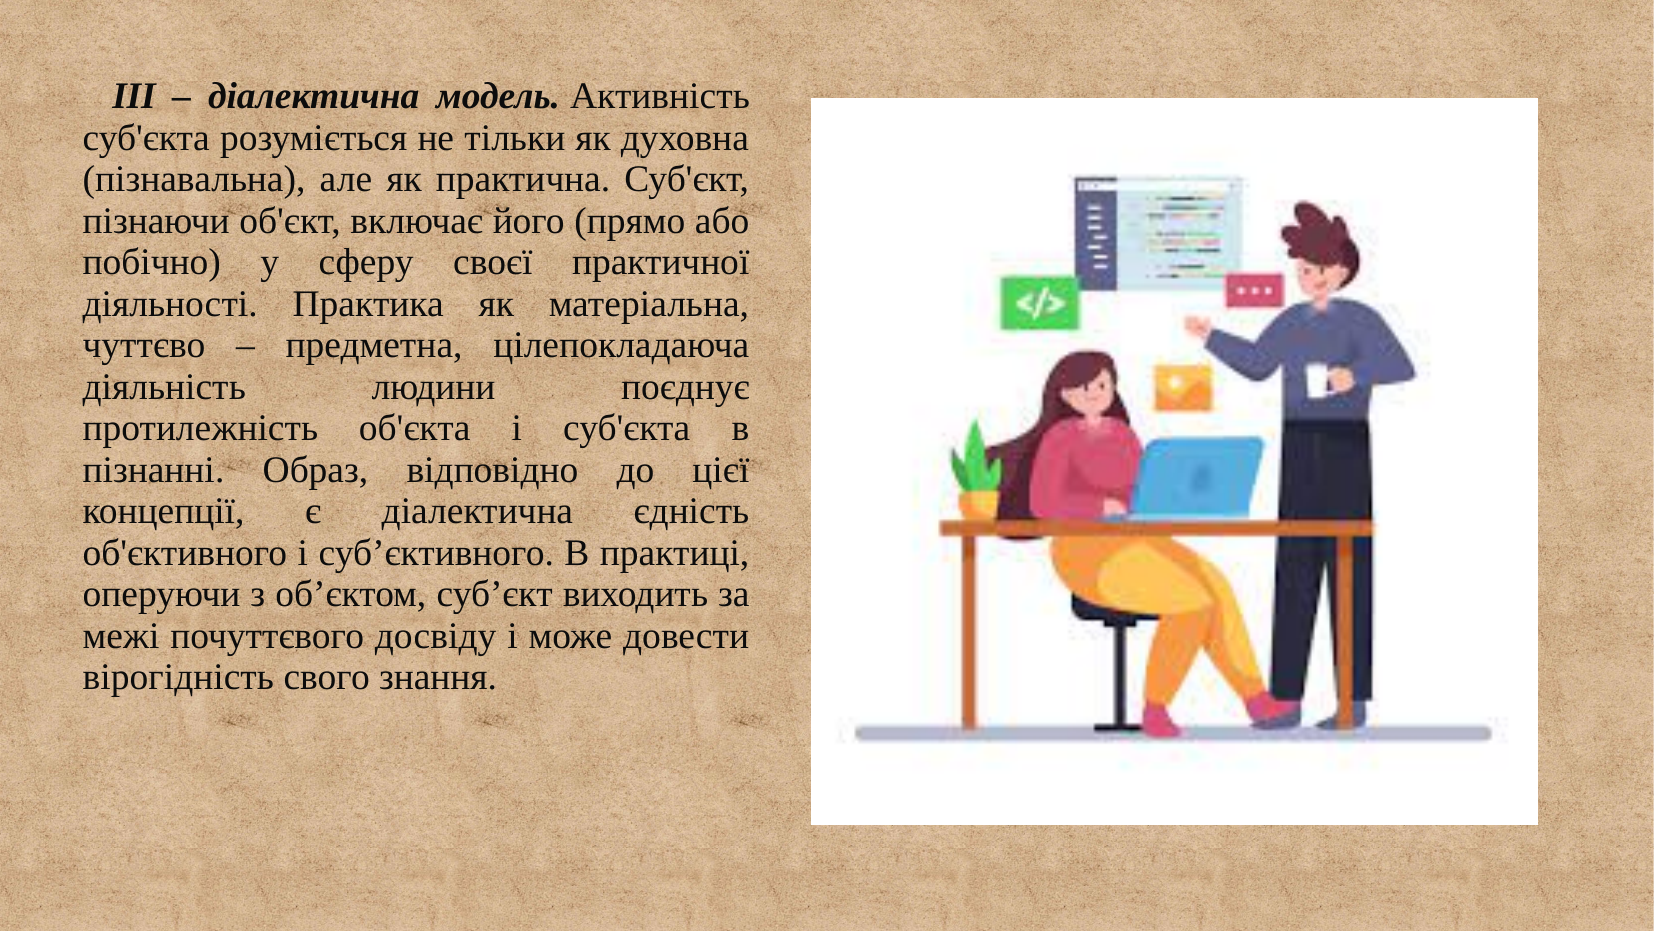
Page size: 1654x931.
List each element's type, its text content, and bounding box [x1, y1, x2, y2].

picture [0, 0, 1654, 931]
list III – діалектична модель. Активність суб'єкта розуміється не тільки як духовна (пізнавальна), але як практична. Суб'єкт, пізнаючи об'єкт, включає його (прямо або побічно) у сферу своєї практичної діяльності. Практика як матеріальна, чуттєво – предметна, цілепокладаюча діяльність людини поєднує протилежність об'єкта і суб'єкта в пізнанні. Образ, відповідно до цієї концепції, є діалектична єдність об'єктивного і суб’єктивного. В практиці, оперуючи з об’єктом, суб’єкт виходить за межі почуттєвого досвіду і може довести вірогідність свого знання. [82, 75, 751, 863]
